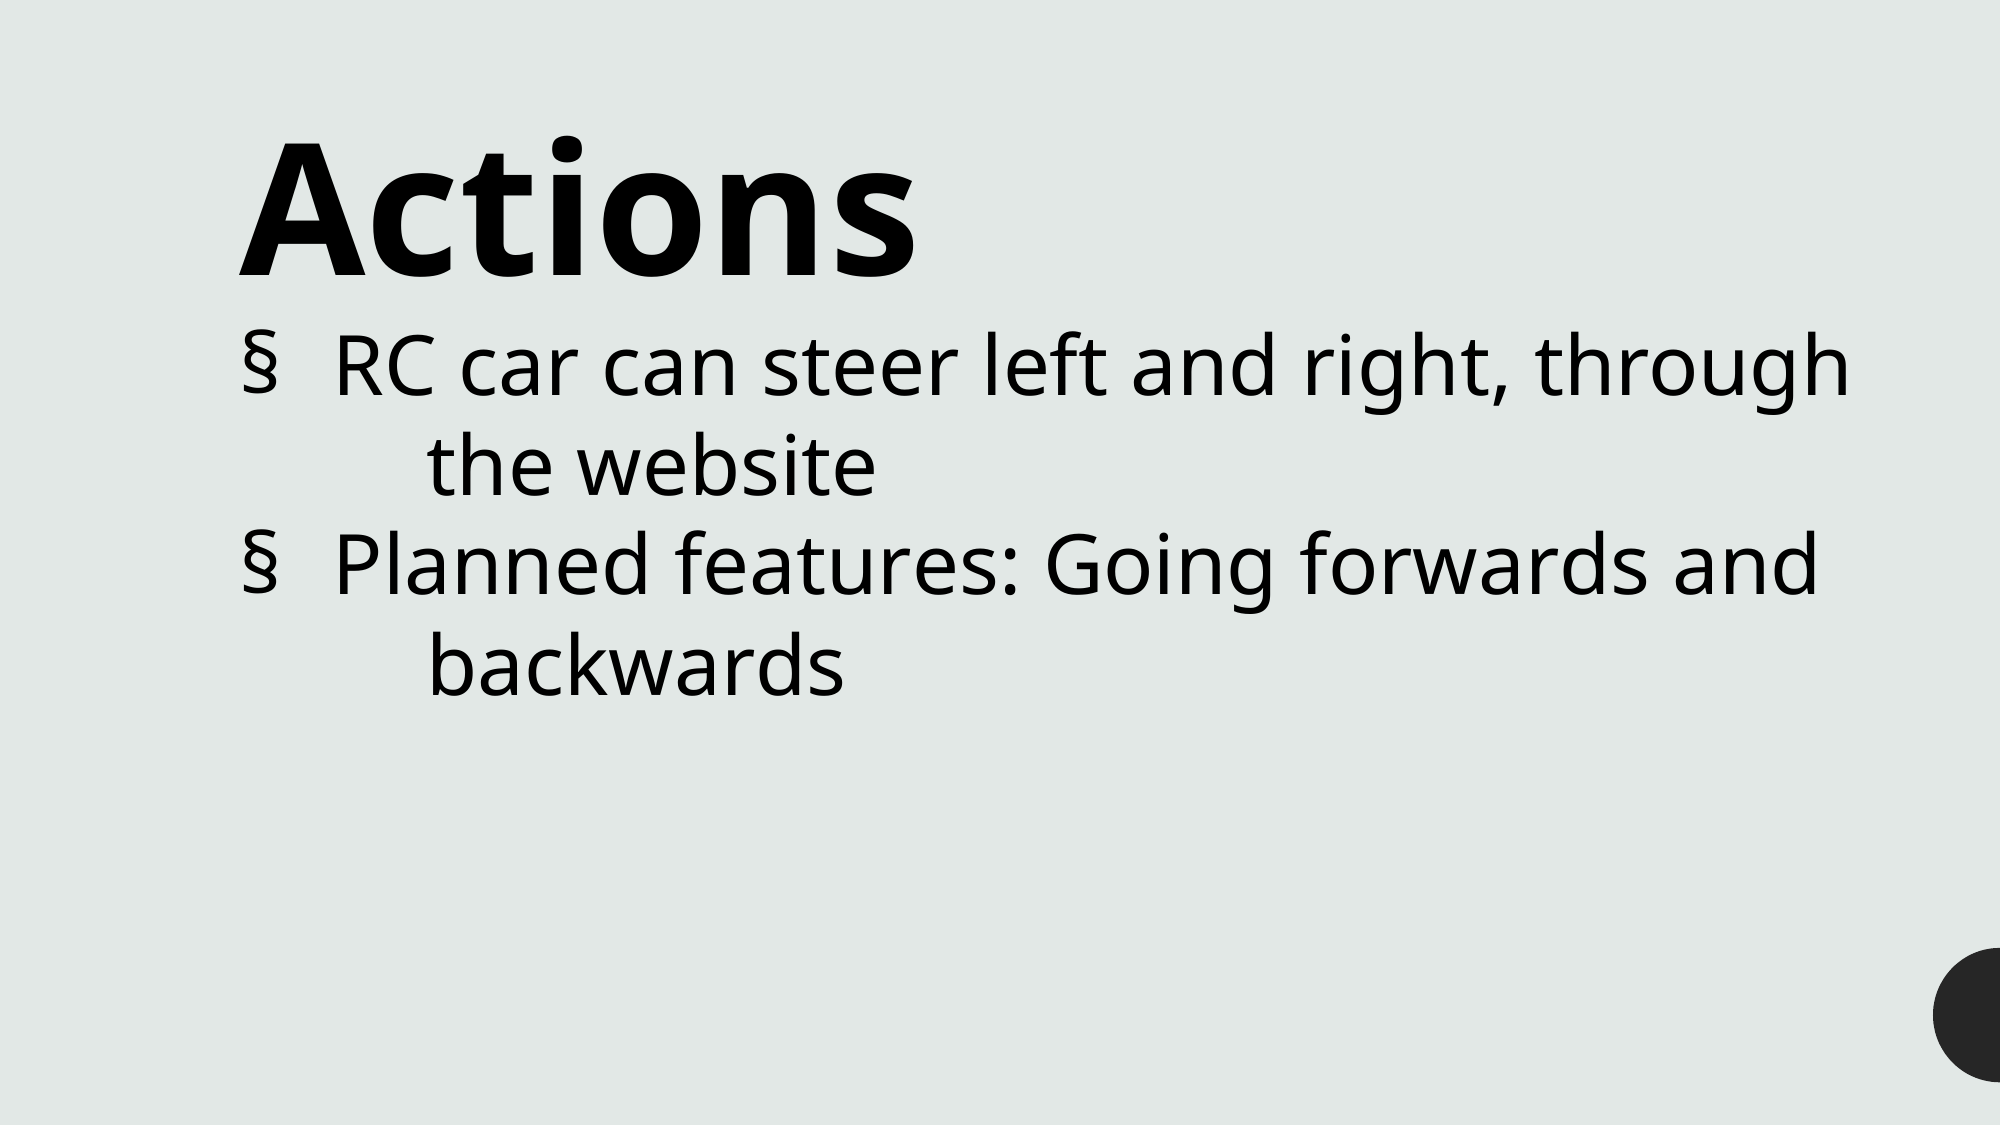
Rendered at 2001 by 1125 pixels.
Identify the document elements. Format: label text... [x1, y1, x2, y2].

text_box Actions RC car can steer left and right, through the website Planned features: Going forwards and backwards [224, 84, 1967, 827]
